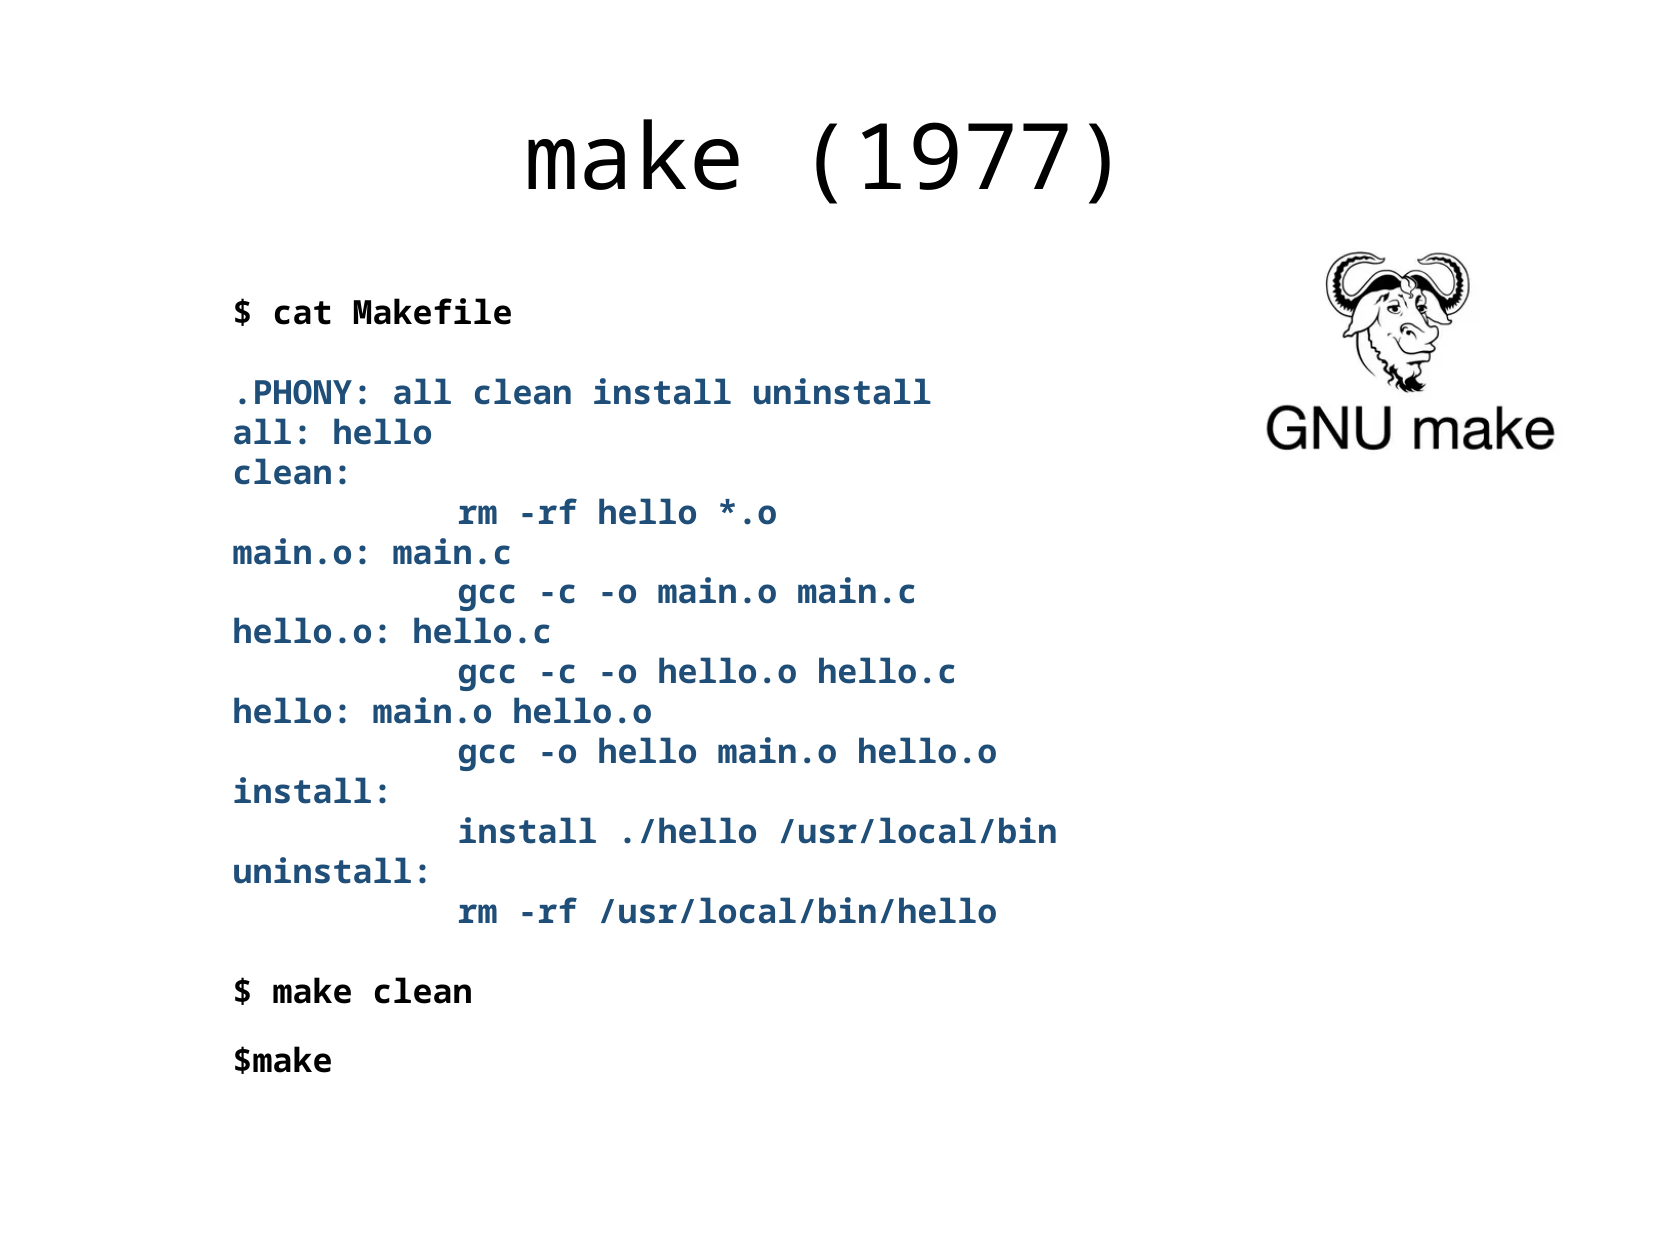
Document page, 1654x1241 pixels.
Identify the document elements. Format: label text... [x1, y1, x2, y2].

title make (1977) [82, 49, 1571, 257]
text_box $ cat Makefile .PHONY: all clean install uninstall all: hello clean: rm -rf hello *.o main.o: main.c gcc -c -o main.o main.c hello.o: hello.c gcc -c -o hello.o hello.c hello: main.o hello.o gcc -o hello main.o hello.o install: install ./hello /usr/local/bin uninstall: rm -rf /usr/local/bin/hello $ make clean $make [232, 291, 1421, 1221]
picture [1240, 236, 1571, 462]
